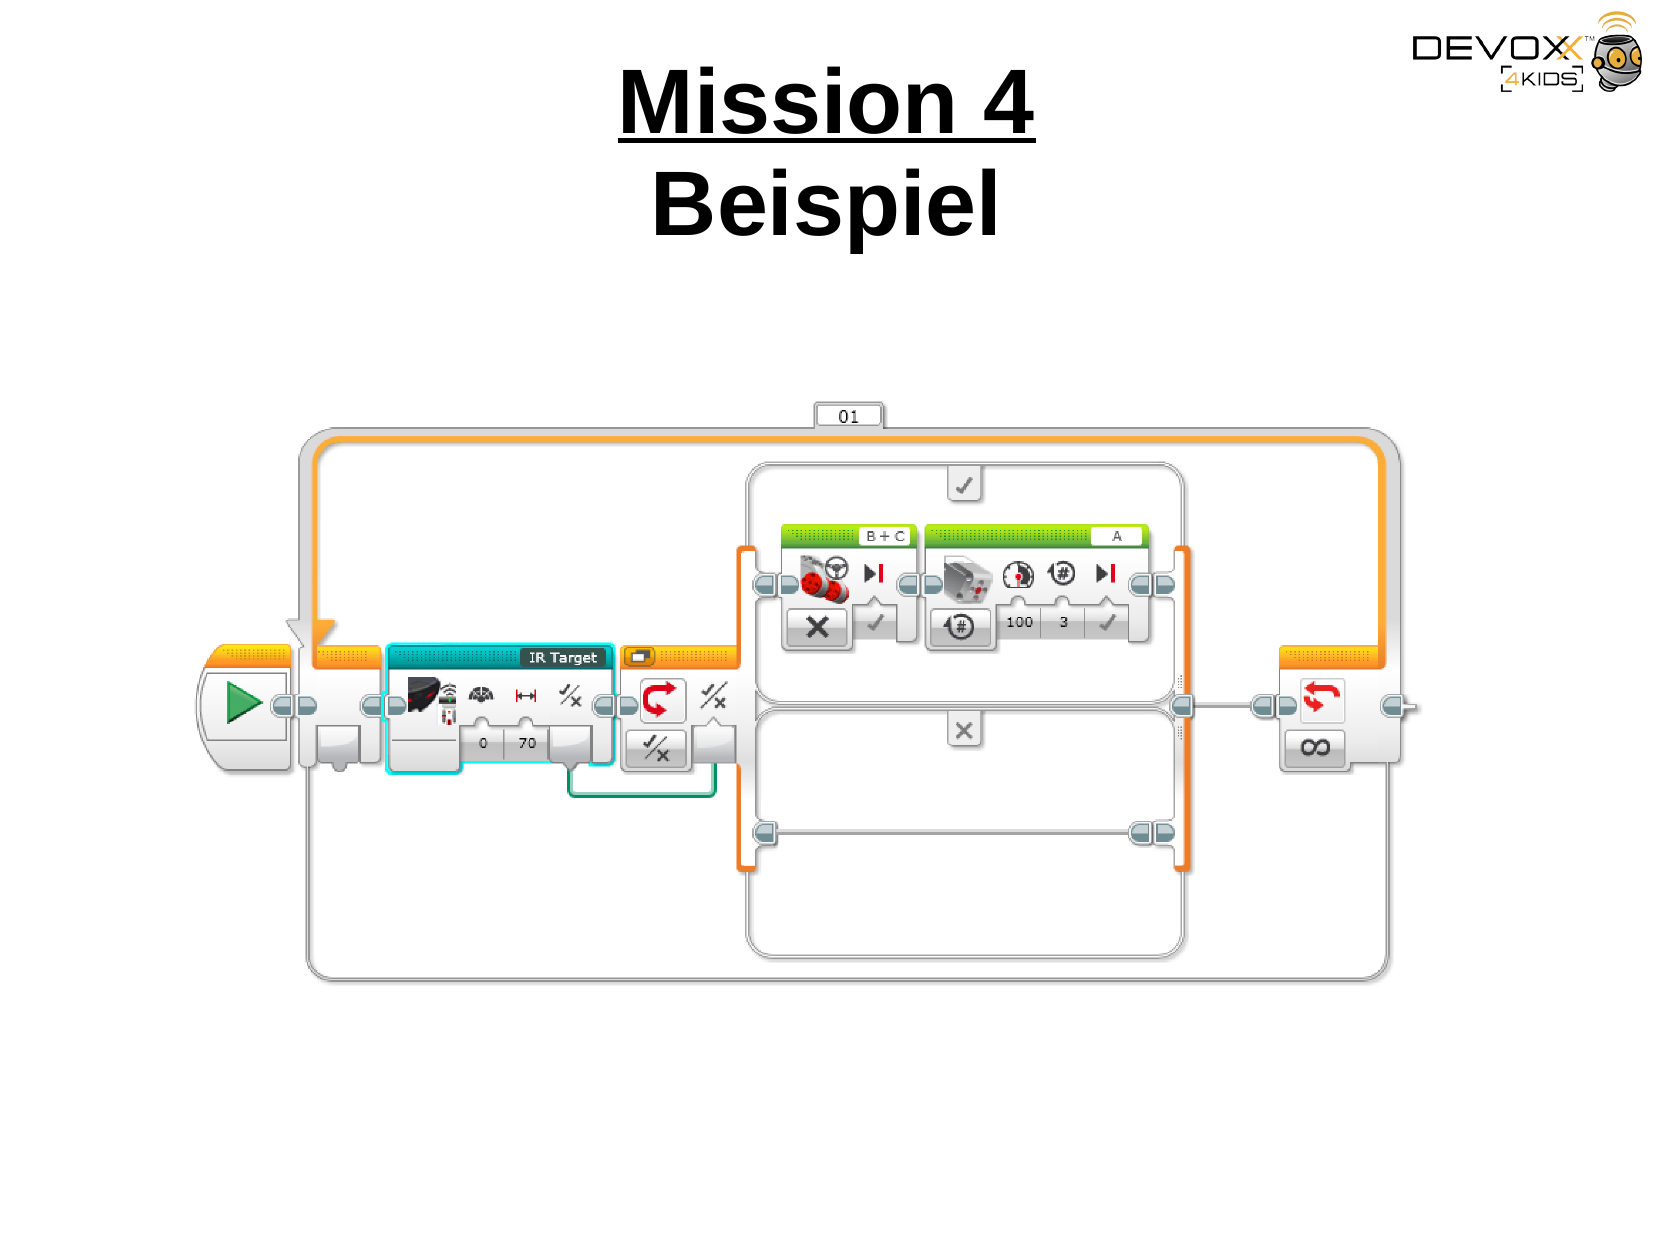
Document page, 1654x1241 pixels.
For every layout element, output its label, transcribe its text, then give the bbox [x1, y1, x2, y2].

picture [177, 377, 1442, 1017]
picture [1413, 11, 1642, 92]
title Mission 4 Beispiel [82, 49, 1571, 257]
